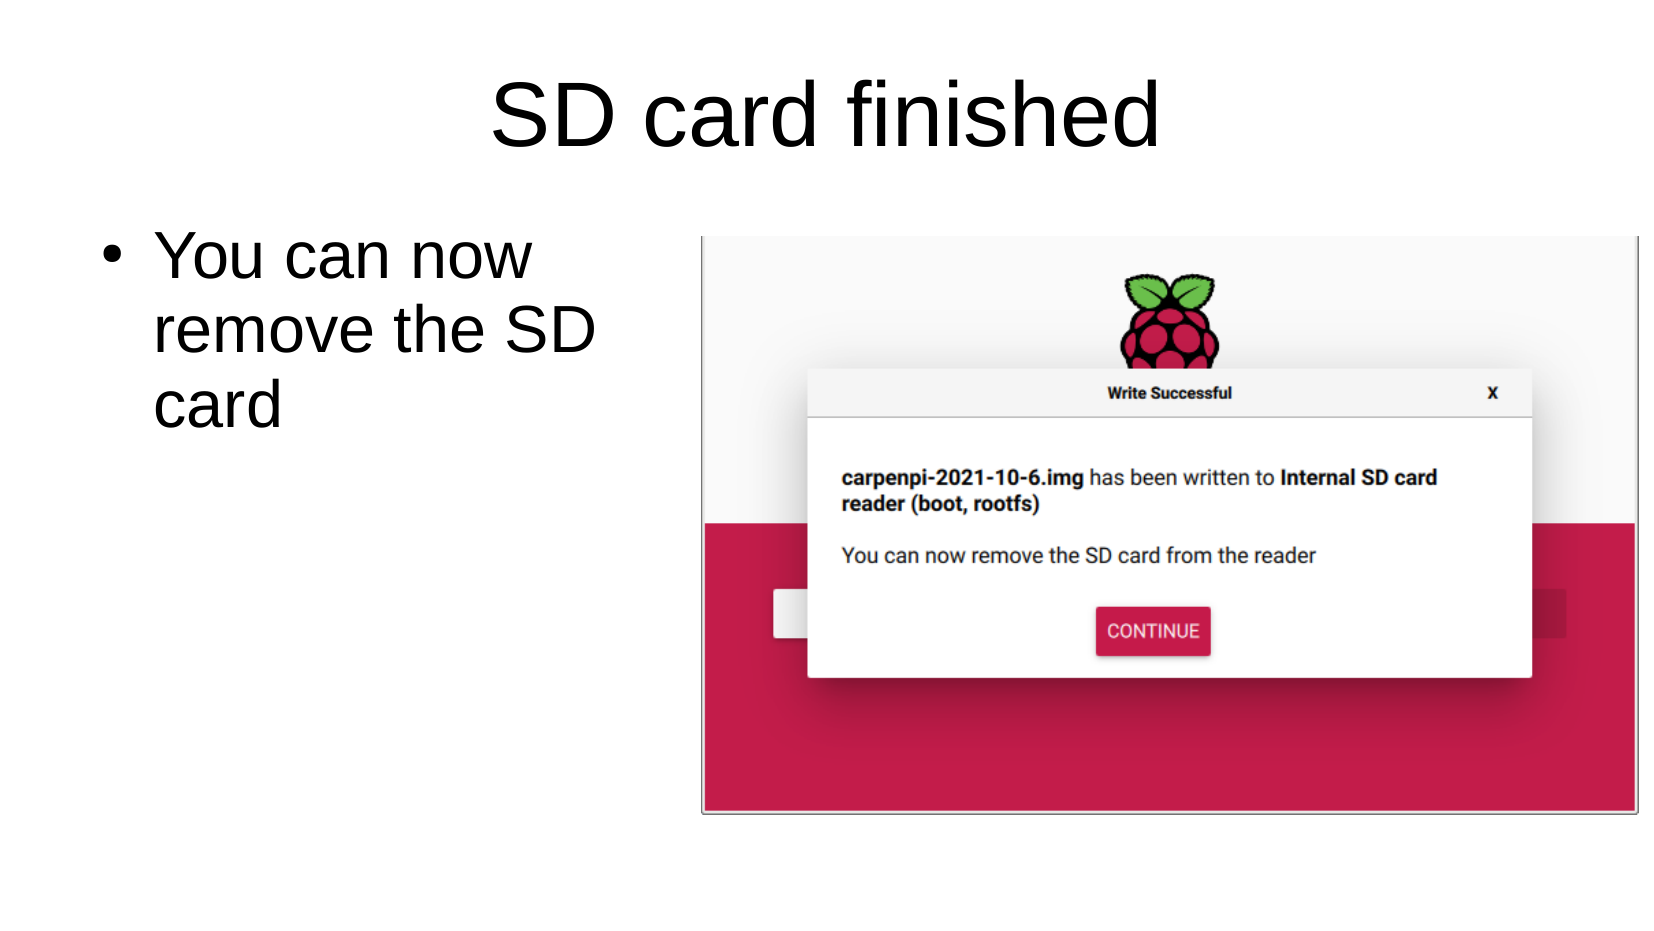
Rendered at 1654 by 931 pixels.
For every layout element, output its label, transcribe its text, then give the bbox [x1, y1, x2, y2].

picture [701, 236, 1639, 815]
title SD card finished [82, 37, 1571, 193]
list You can now remove the SD card [82, 217, 721, 758]
